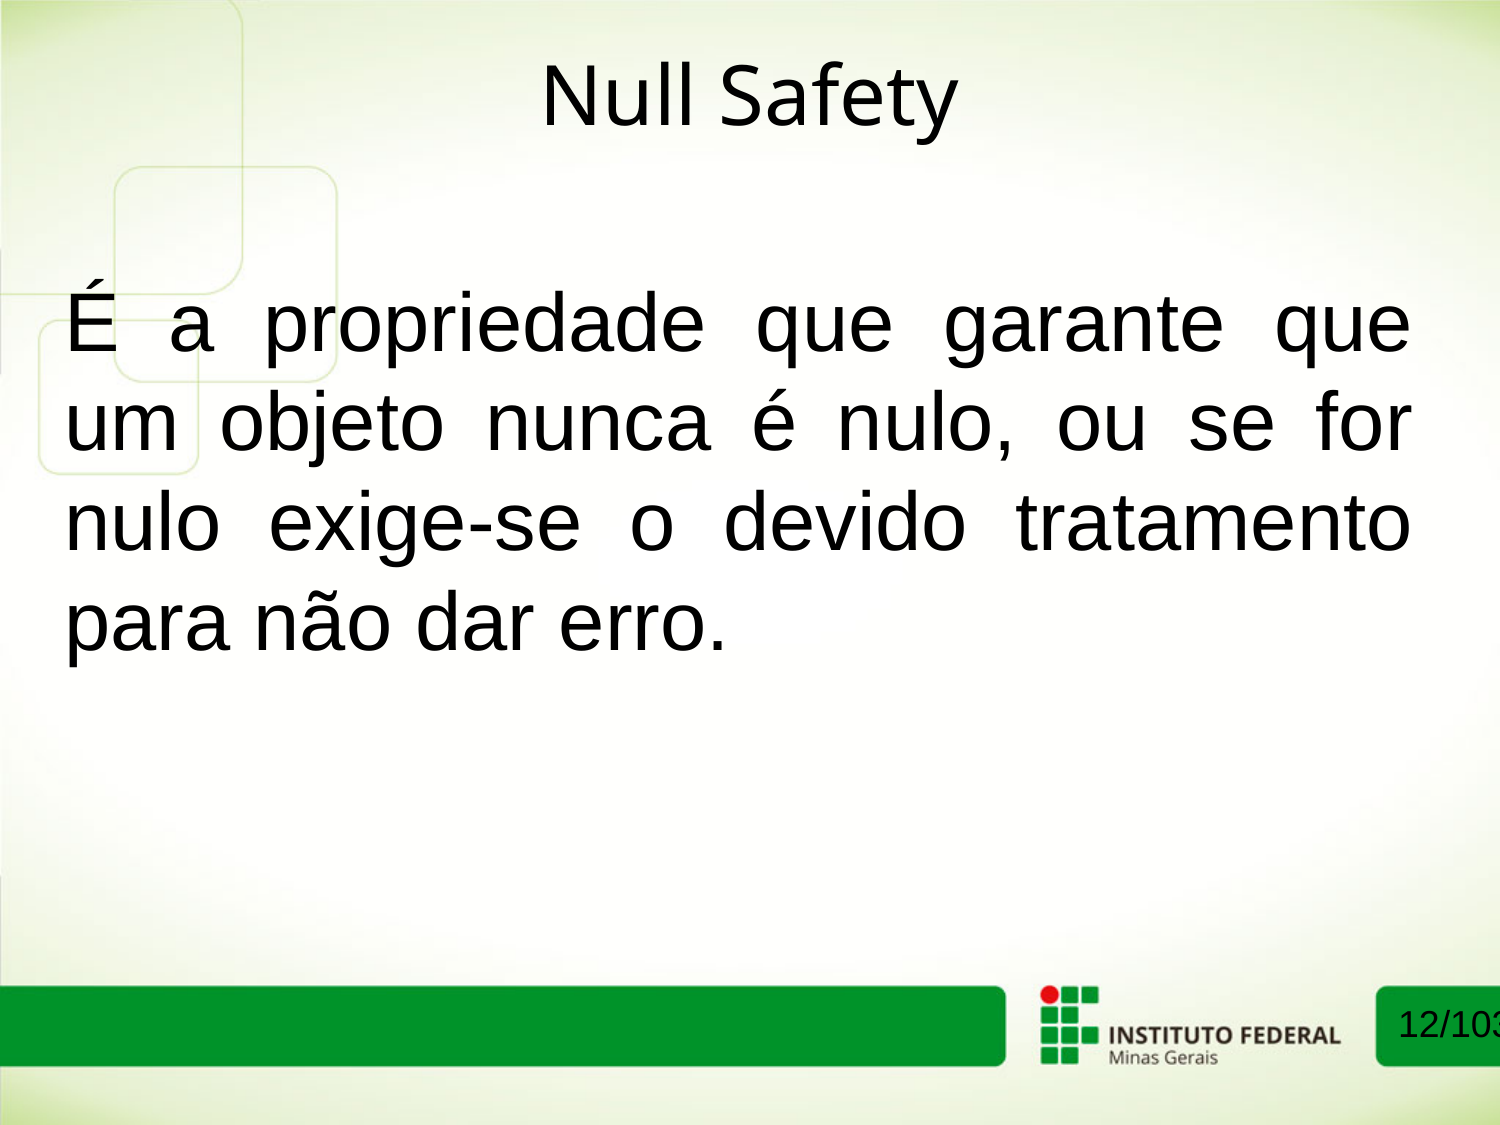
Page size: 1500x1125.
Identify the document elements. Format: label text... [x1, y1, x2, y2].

text_box É a propriedade que garante que um objeto nunca é nulo, ou se for nulo exige-se o devido tratamento para não dar erro. [64, 281, 1415, 654]
picture [0, 0, 1500, 1125]
text_box Null Safety [74, 30, 1425, 155]
